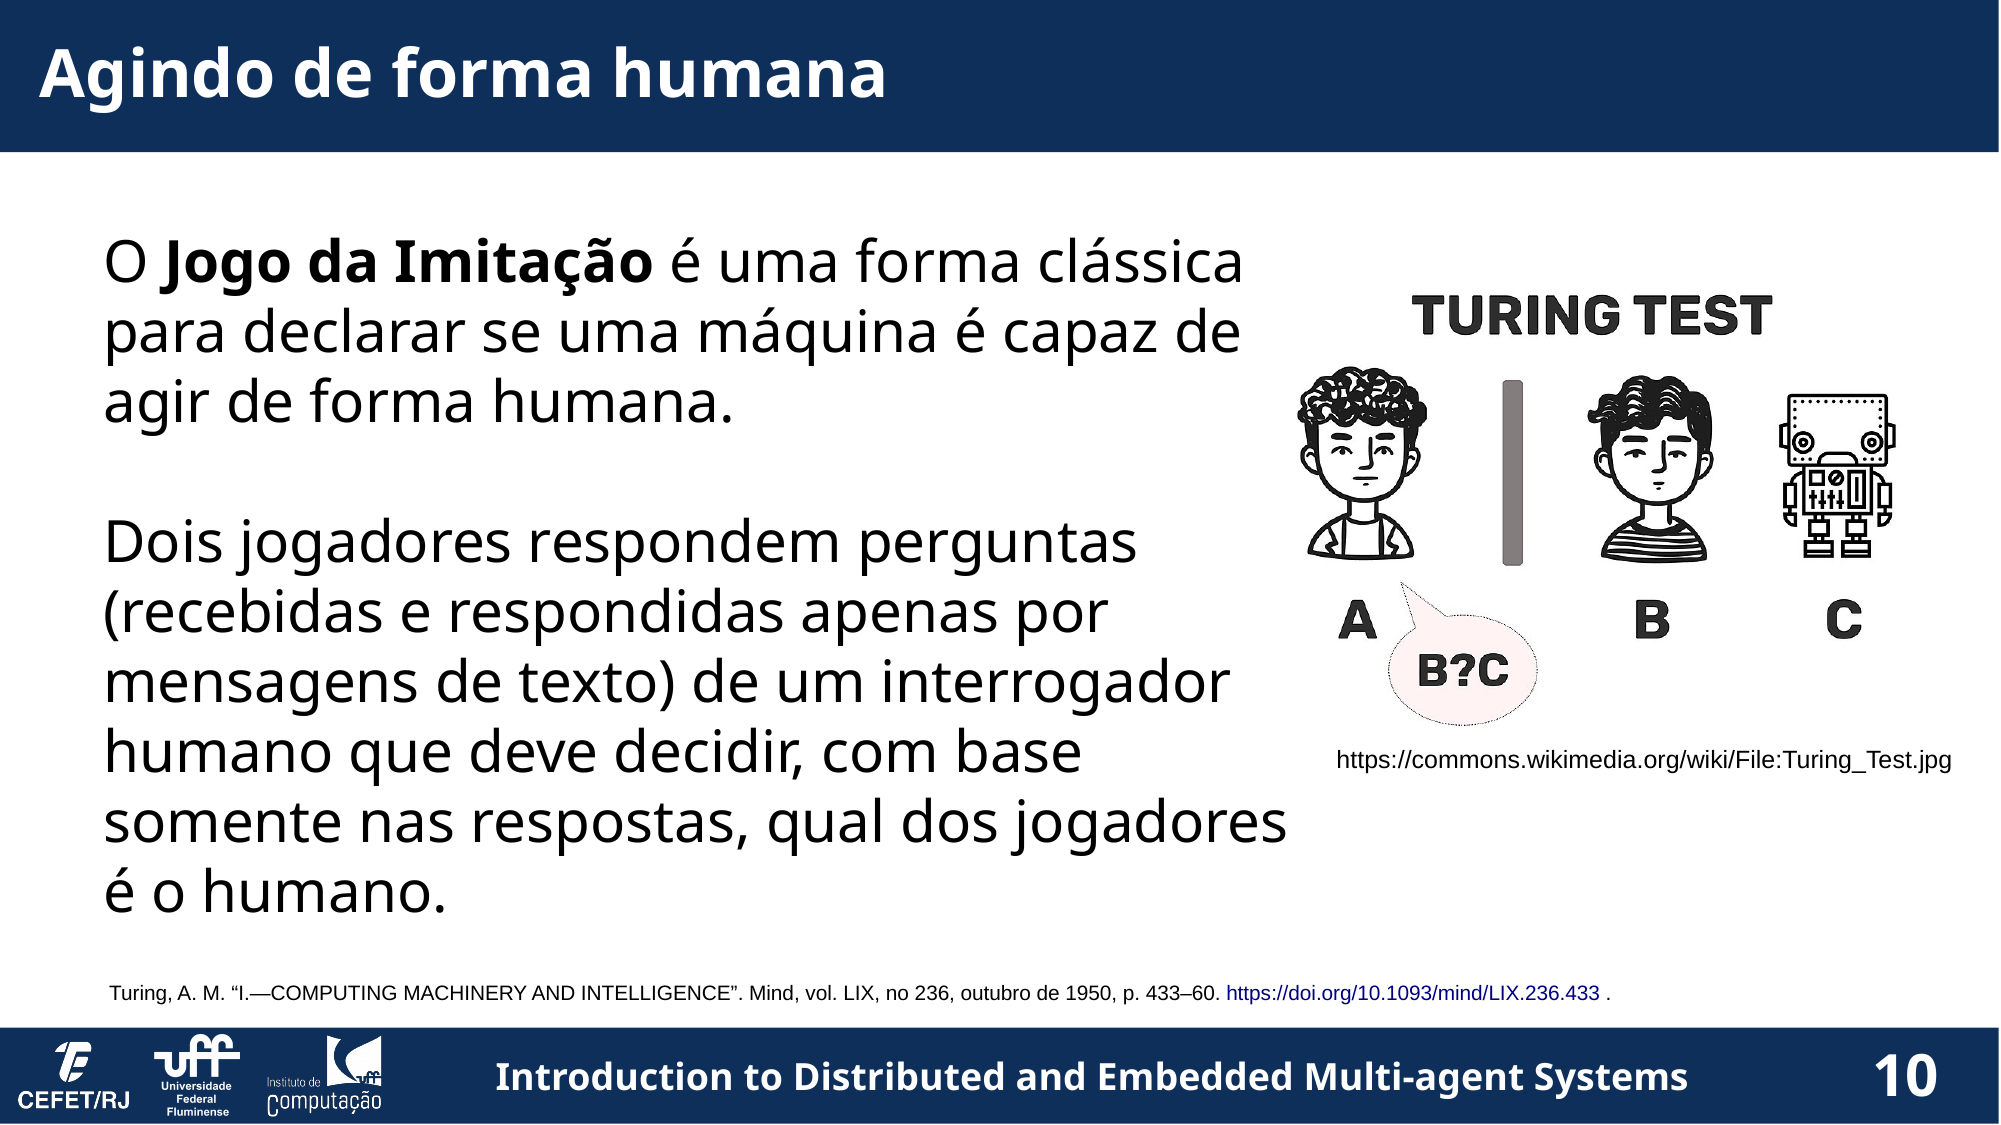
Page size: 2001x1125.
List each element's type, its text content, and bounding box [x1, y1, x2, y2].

text_box [1329, 255, 1978, 738]
text_box https://commons.wikimedia.org/wiki/File:Turing_Test.jpg [1321, 738, 2000, 796]
picture [265, 1033, 383, 1117]
text_box Turing, A. M. “I.—COMPUTING MACHINERY AND INTELLIGENCE”. Mind, vol. LIX, no 236, outubro de 1950, p. 433–60. https://doi.org/10.1093/mind/LIX.236.433 . [94, 974, 1861, 1013]
picture [18, 1021, 129, 1125]
text_box O Jogo da Imitação é uma forma clássica para declarar se uma máquina é capaz de agir de forma humana. Dois jogadores respondem perguntas (recebidas e respondidas apenas por mensagens de texto) de um interrogador humano que deve decidir, com base somente nas respostas, qual dos jogadores é o humano. [88, 216, 1329, 932]
picture [153, 1033, 241, 1121]
text_box Agindo de forma humana [25, 23, 1999, 119]
